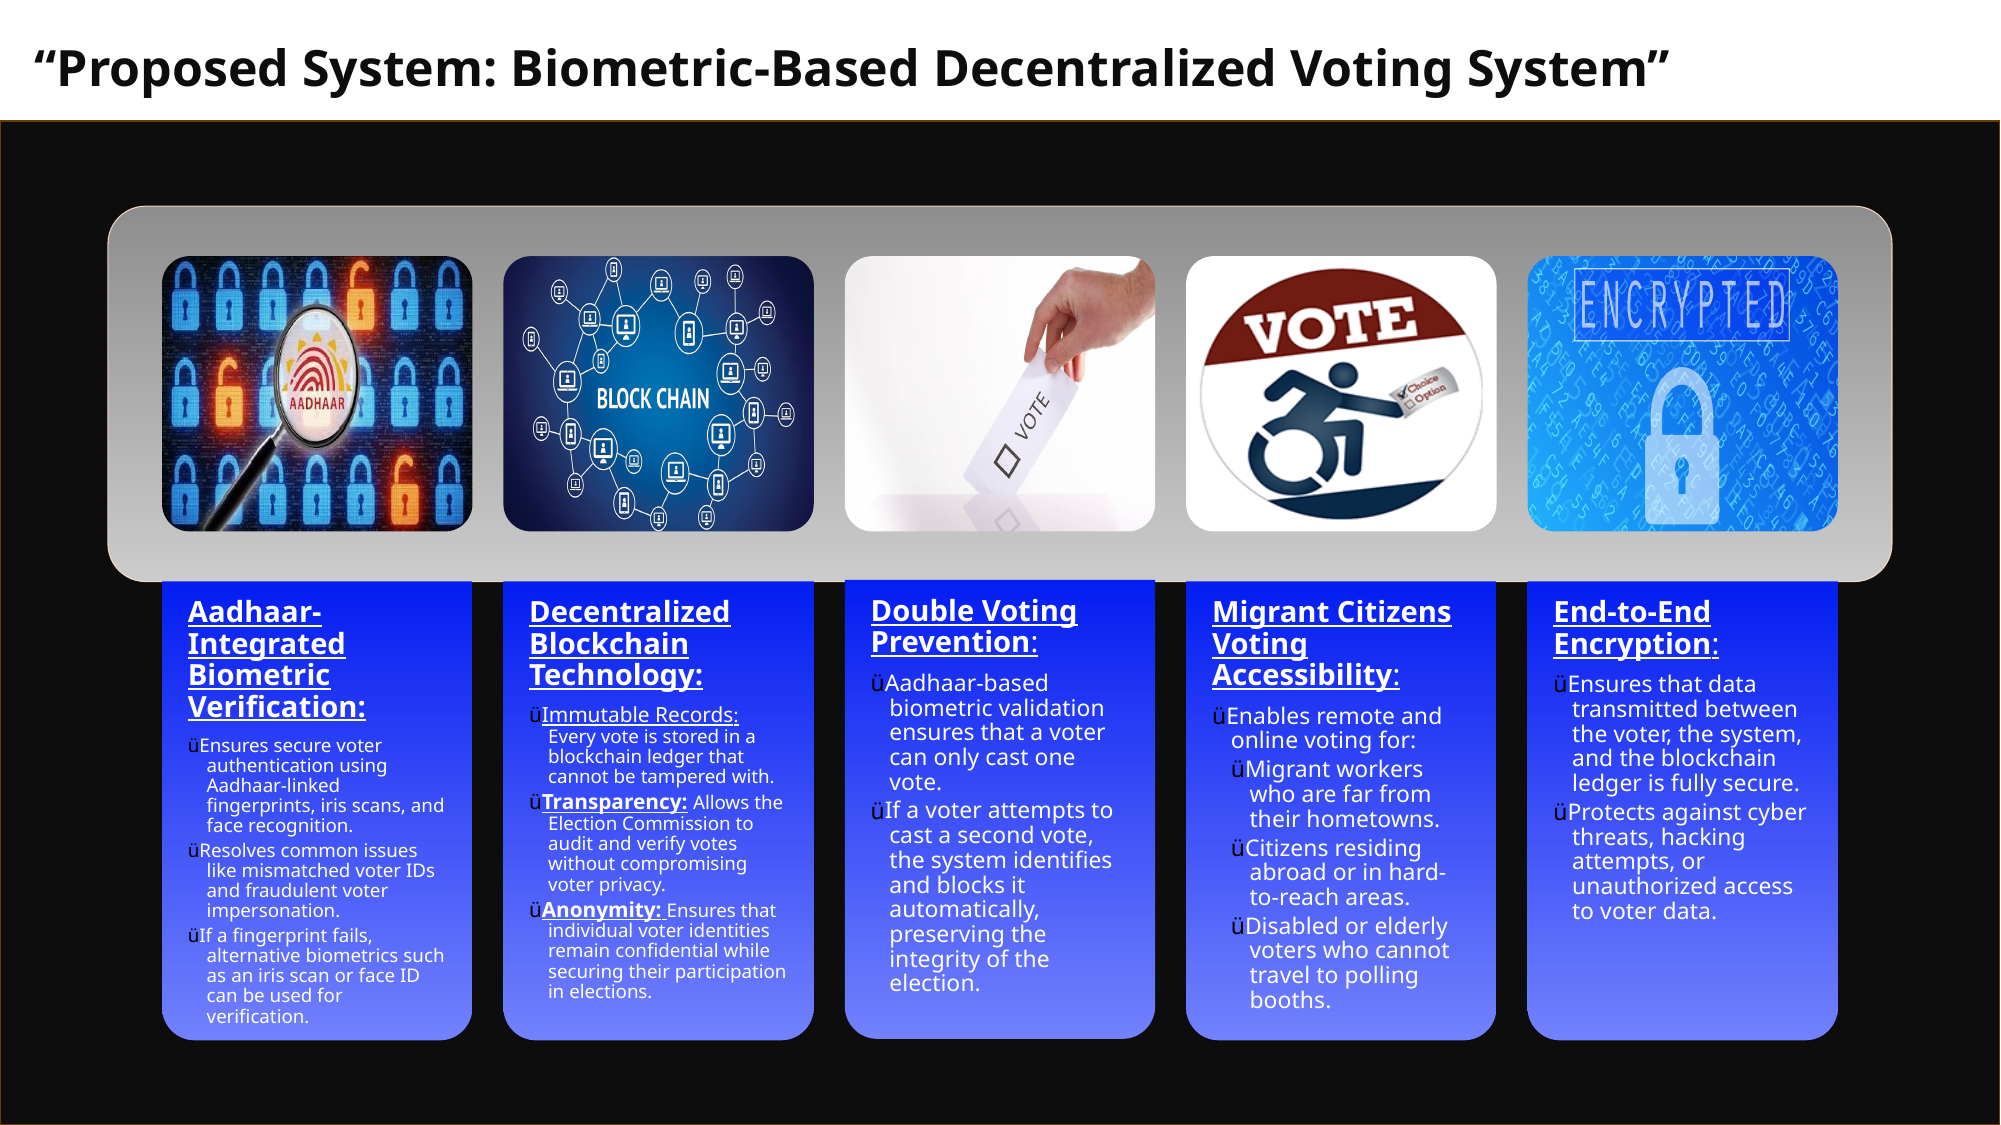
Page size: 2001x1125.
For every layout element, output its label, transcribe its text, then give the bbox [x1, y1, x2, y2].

text_box Decentralized Blockchain Technology: Immutable Records: Every vote is stored in a blockchain ledger that cannot be tampered with. Transparency: Allows the Election Commission to audit and verify votes without compromising voter privacy. Anonymity: Ensures that individual voter identities remain confidential while securing their participation in elections. [503, 581, 814, 1041]
text_box Migrant Citizens Voting Accessibility: Enables remote and online voting for: Migrant workers who are far from their hometowns. Citizens residing abroad or in hard-to-reach areas. Disabled or elderly voters who cannot travel to polling booths. [1186, 581, 1497, 1041]
text_box [0, 121, 2000, 1125]
text_box End-to-End Encryption: Ensures that data transmitted between the voter, the system, and the blockchain ledger is fully secure. Protects against cyber threats, hacking attempts, or unauthorized access to voter data. [1527, 581, 1838, 1041]
text_box Aadhaar-Integrated Biometric Verification: Ensures secure voter authentication using Aadhaar-linked fingerprints, iris scans, and face recognition. Resolves common issues like mismatched voter IDs and fraudulent voter impersonation. If a fingerprint fails, alternative biometrics such as an iris scan or face ID can be used for verification. [162, 581, 473, 1041]
text_box “Proposed System: Biometric-Based Decentralized Voting System” [19, 28, 1706, 165]
text_box Double Voting Prevention: Aadhaar-based biometric validation ensures that a voter can only cast one vote. If a voter attempts to cast a second vote, the system identifies and blocks it automatically, preserving the integrity of the election. [844, 579, 1156, 1039]
